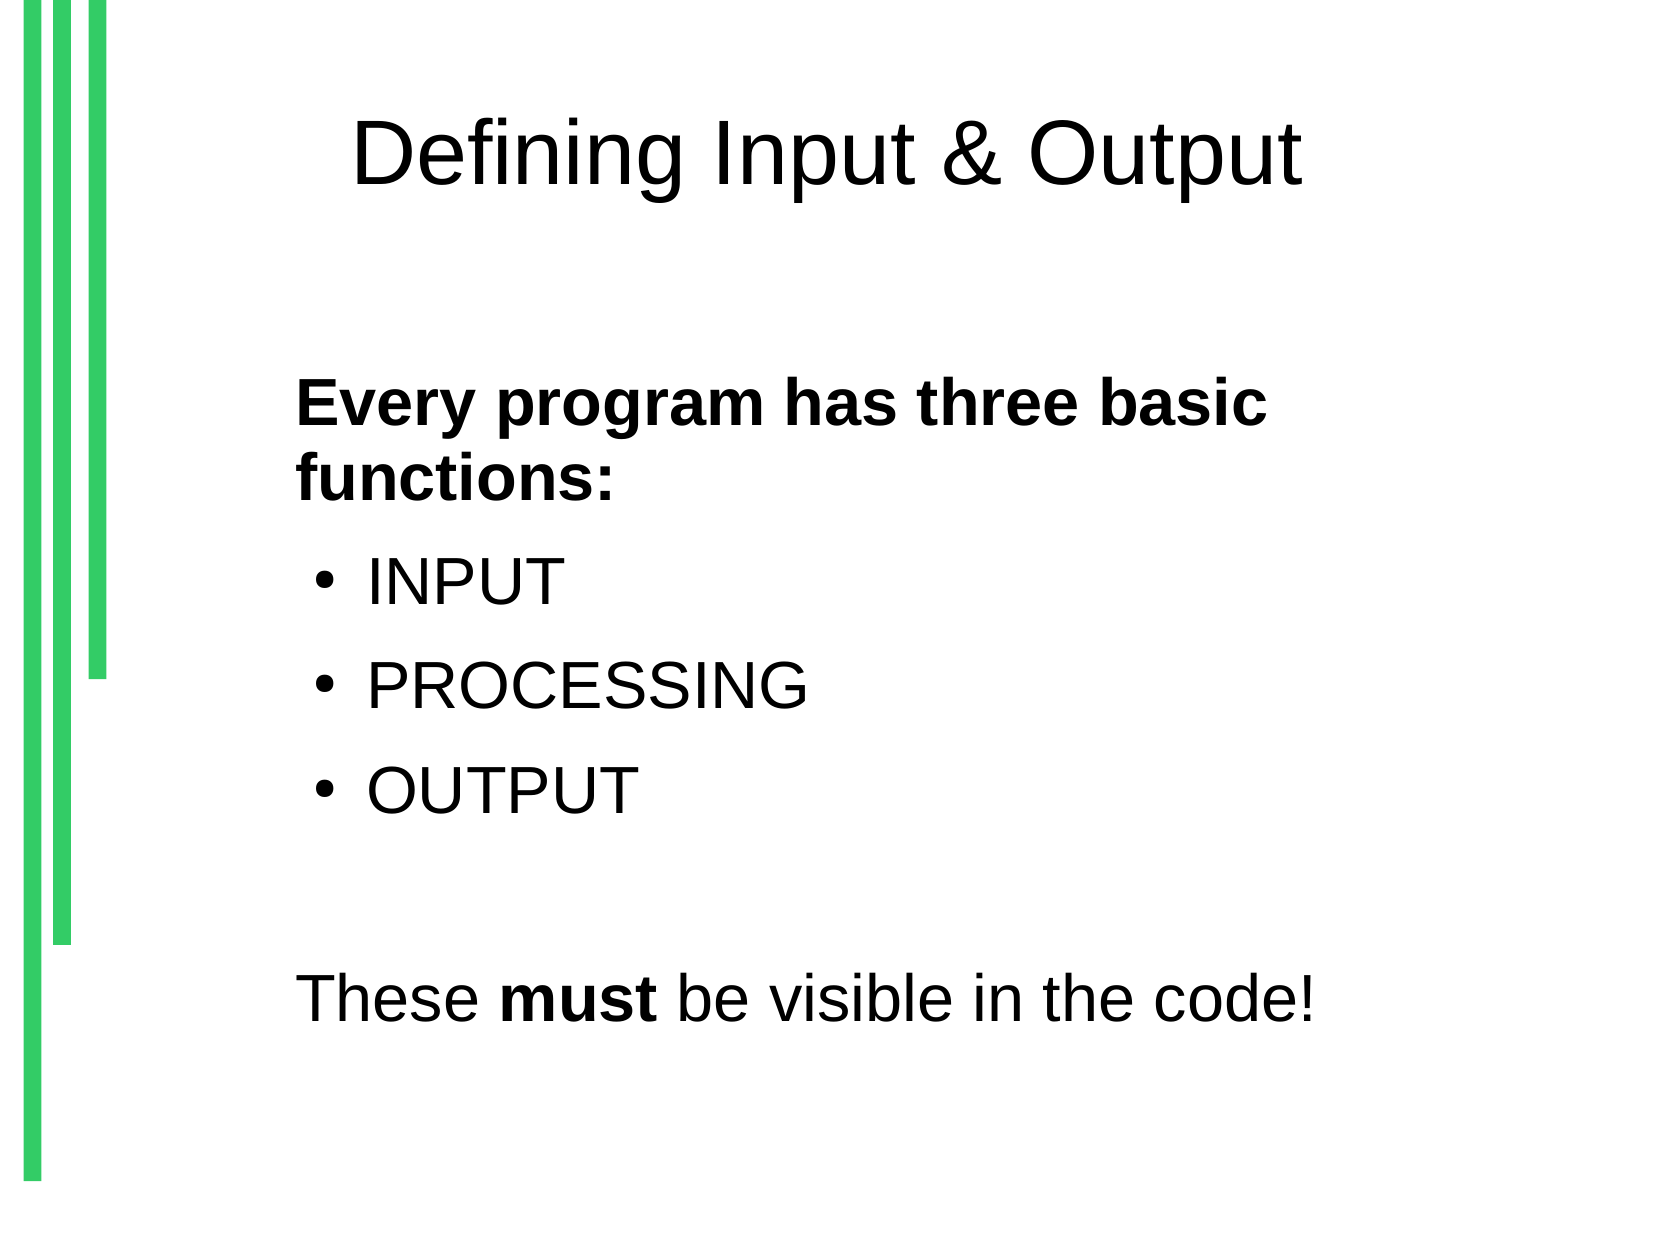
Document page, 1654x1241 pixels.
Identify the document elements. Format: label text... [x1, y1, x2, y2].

list Every program has three basic functions: INPUT PROCESSING OUTPUT These must be visible in the code! [295, 290, 1571, 1109]
title Defining Input & Output [82, 49, 1571, 257]
